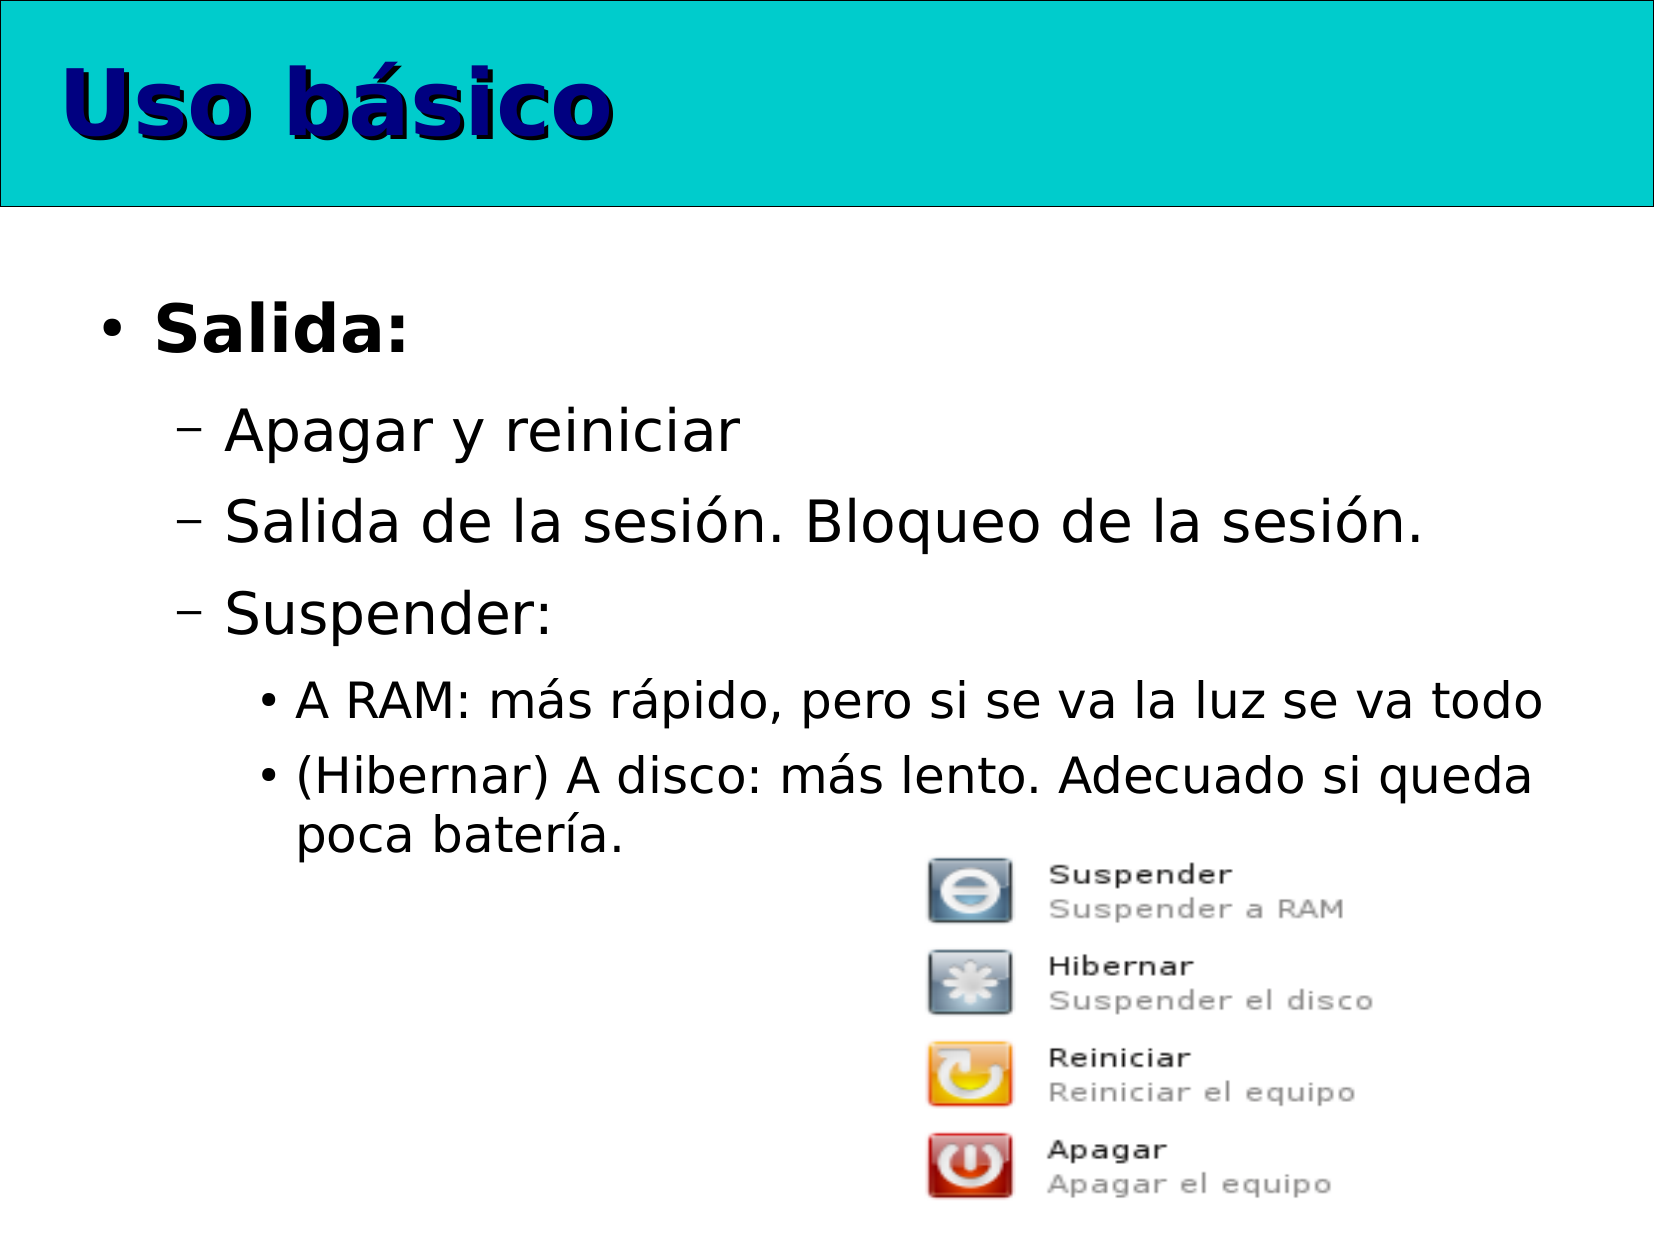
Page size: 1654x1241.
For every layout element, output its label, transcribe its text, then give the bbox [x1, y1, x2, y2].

title Uso básico [59, 14, 1654, 192]
list Salida: Apagar y reiniciar Salida de la sesión. Bloqueo de la sesión. Suspender: A RAM: más rápido, pero si se va la luz se va todo (Hibernar) A disco: más lento. Adecuado si queda poca batería. [82, 290, 1571, 1109]
picture [900, 820, 1453, 1221]
